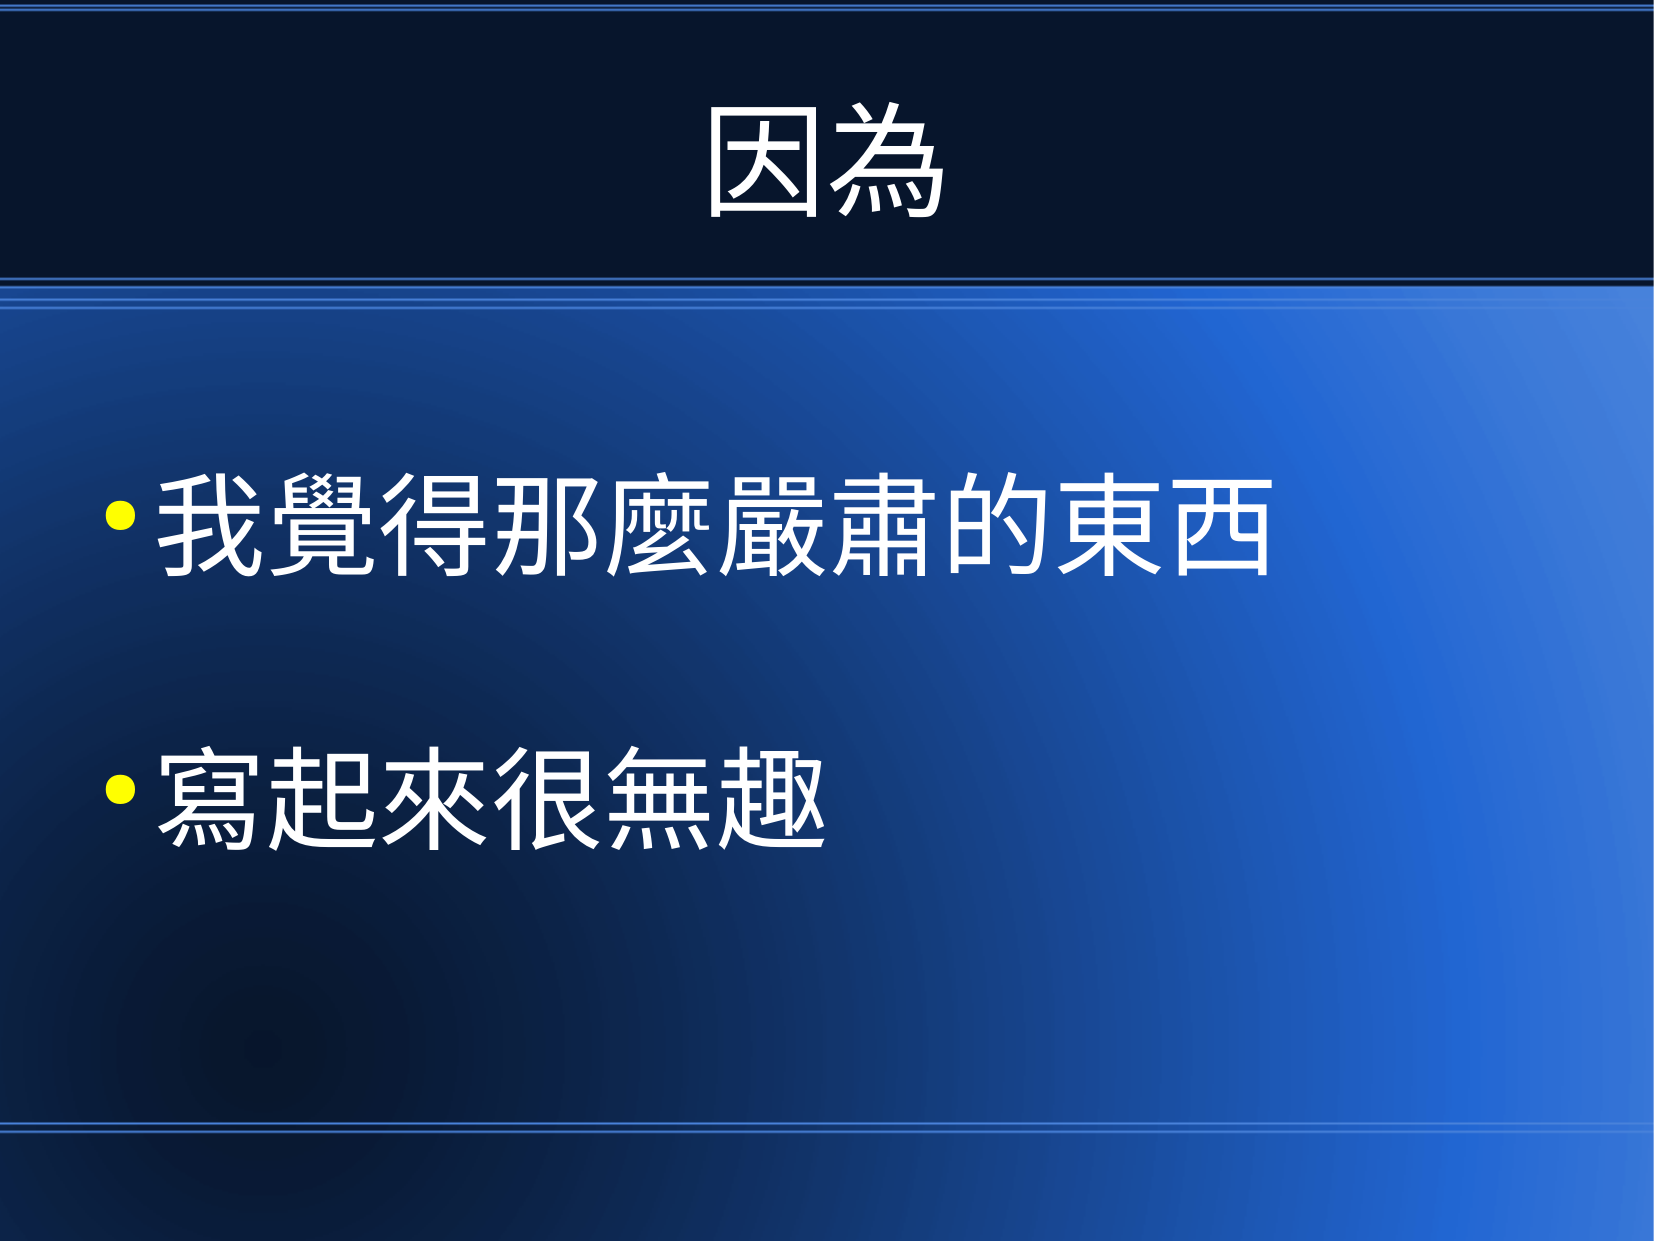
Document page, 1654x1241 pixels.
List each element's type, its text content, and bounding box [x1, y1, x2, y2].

list 我覺得那麼嚴肅的東西 寫起來很無趣 [82, 355, 1571, 1241]
picture [0, 0, 1654, 1241]
title 因為 [82, 49, 1571, 257]
